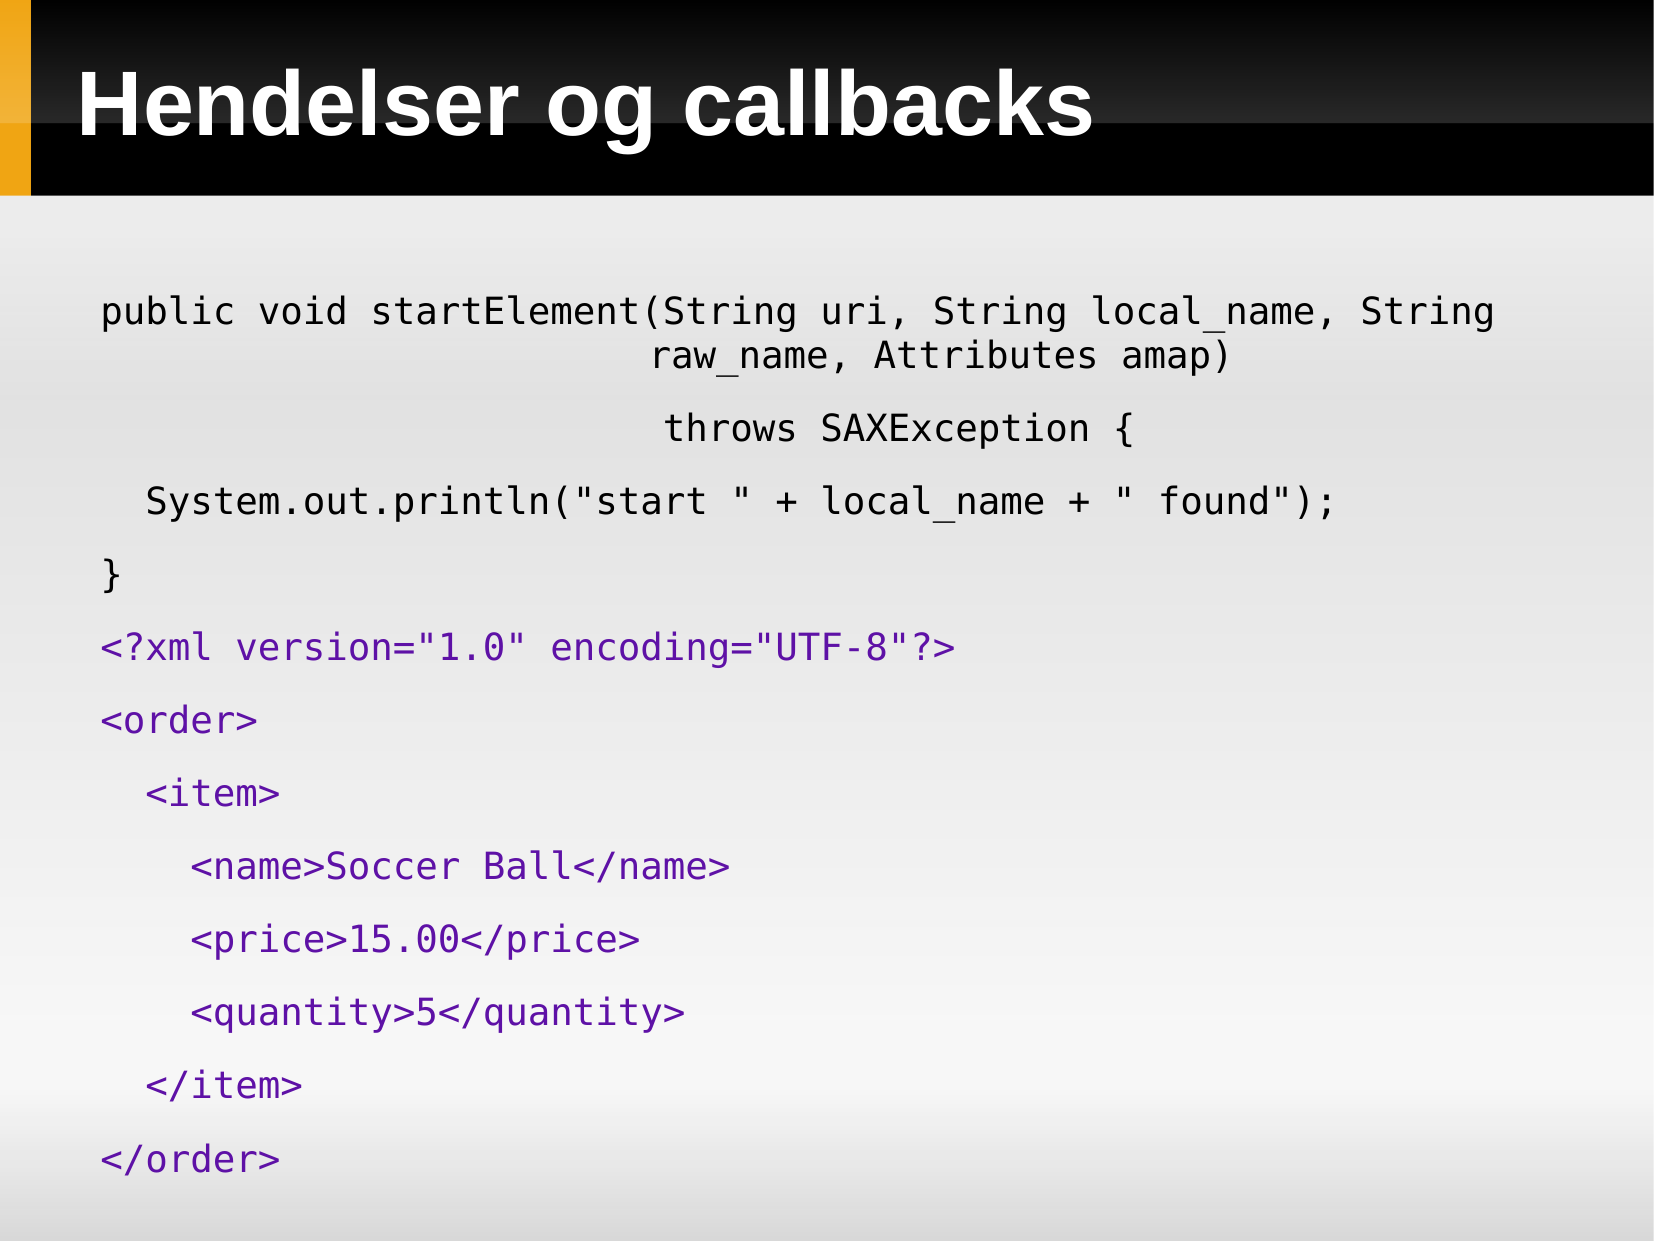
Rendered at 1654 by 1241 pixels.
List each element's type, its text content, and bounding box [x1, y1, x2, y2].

title Hendelser og callbacks [76, 7, 1565, 200]
list public void startElement(String uri, String local_name, String raw_name, Attributes amap) throws SAXException { System.out.println("start " + local_name + " found"); } <?xml version="1.0" encoding="UTF-8"?> <order> <item> <name>Soccer Ball</name> <price>15.00</price> <quantity>5</quantity> </item> </order> [82, 290, 1571, 1181]
picture [0, 0, 1654, 1241]
